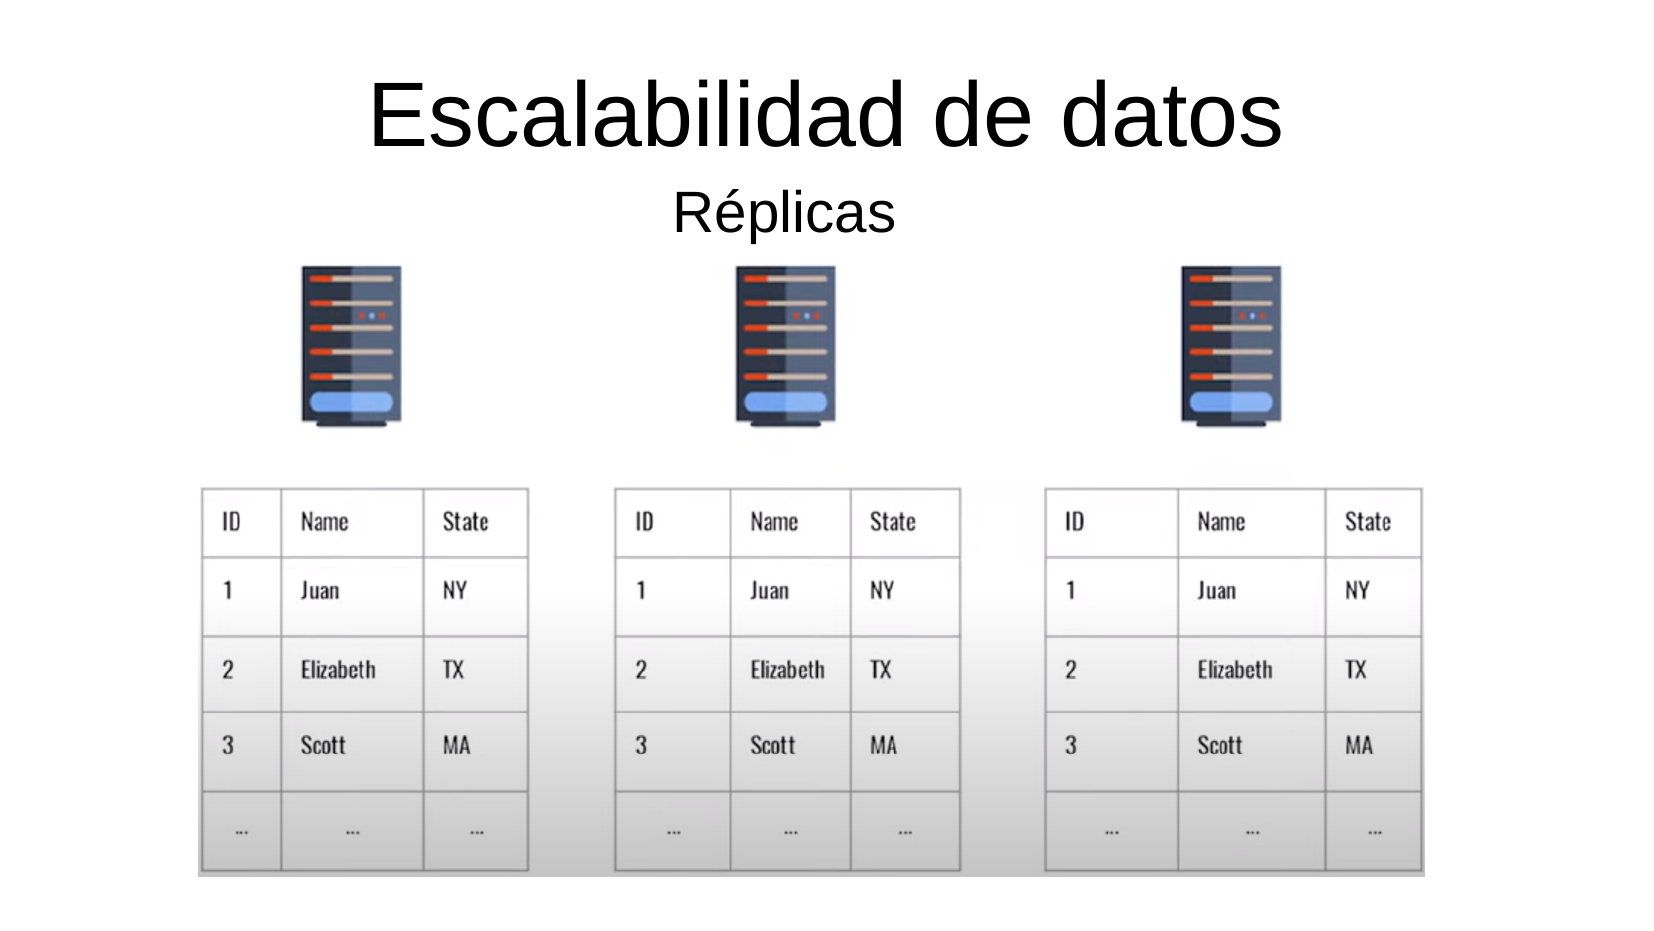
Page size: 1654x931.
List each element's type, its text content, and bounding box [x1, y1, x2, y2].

list Réplicas [530, 180, 923, 262]
picture [198, 262, 1425, 877]
title Escalabilidad de datos [82, 37, 1571, 193]
